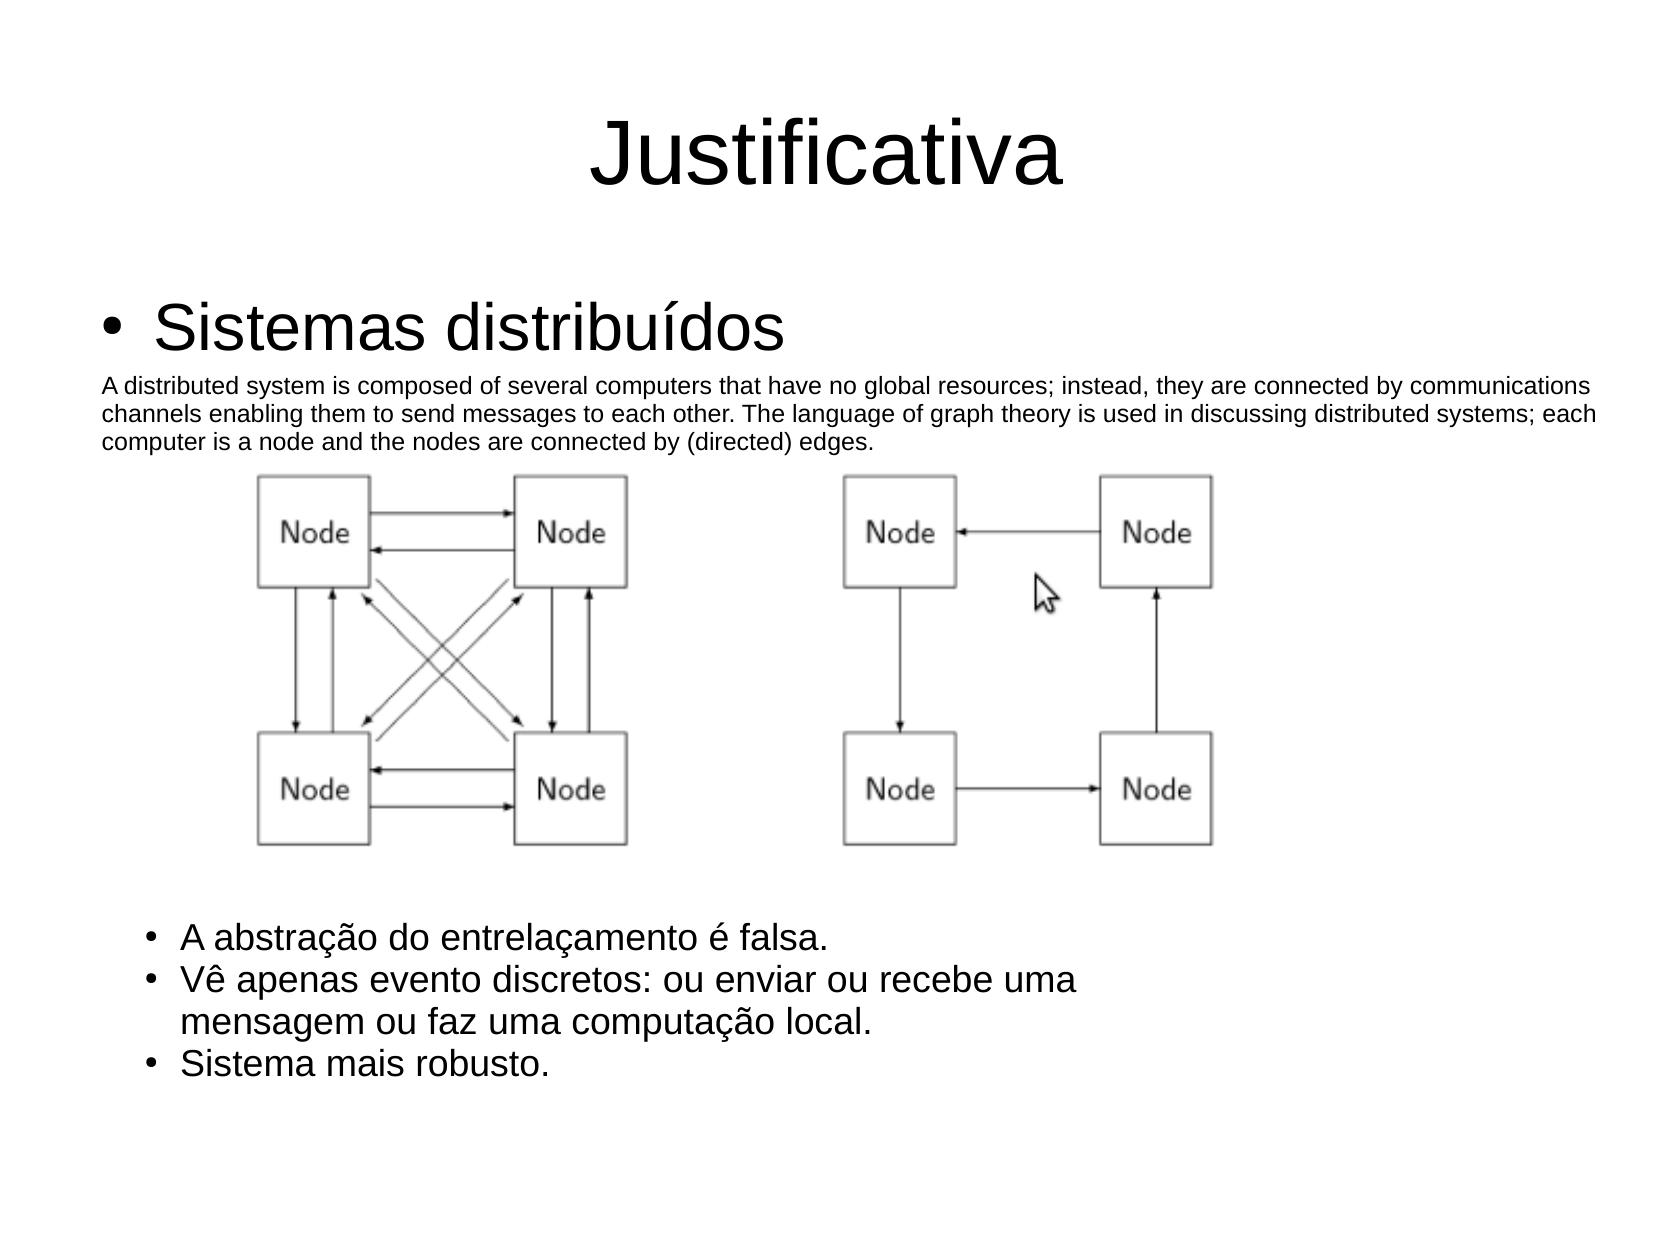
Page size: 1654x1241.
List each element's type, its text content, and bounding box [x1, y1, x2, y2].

text_box A abstração do entrelaçamento é falsa. Vê apenas evento discretos: ou enviar ou recebe uma mensagem ou faz uma computação local. Sistema mais robusto. [129, 909, 1111, 1135]
picture [245, 463, 1229, 863]
title Justificativa [82, 49, 1571, 257]
list Sistemas distribuídos [82, 290, 1538, 1010]
text_box A distributed system is composed of several computers that have no global resources; instead, they are connected by communications channels enabling them to send messages to each other. The language of graph theory is used in discussing distributed systems; each computer is a node and the nodes are connected by (directed) edges. [86, 364, 1630, 463]
